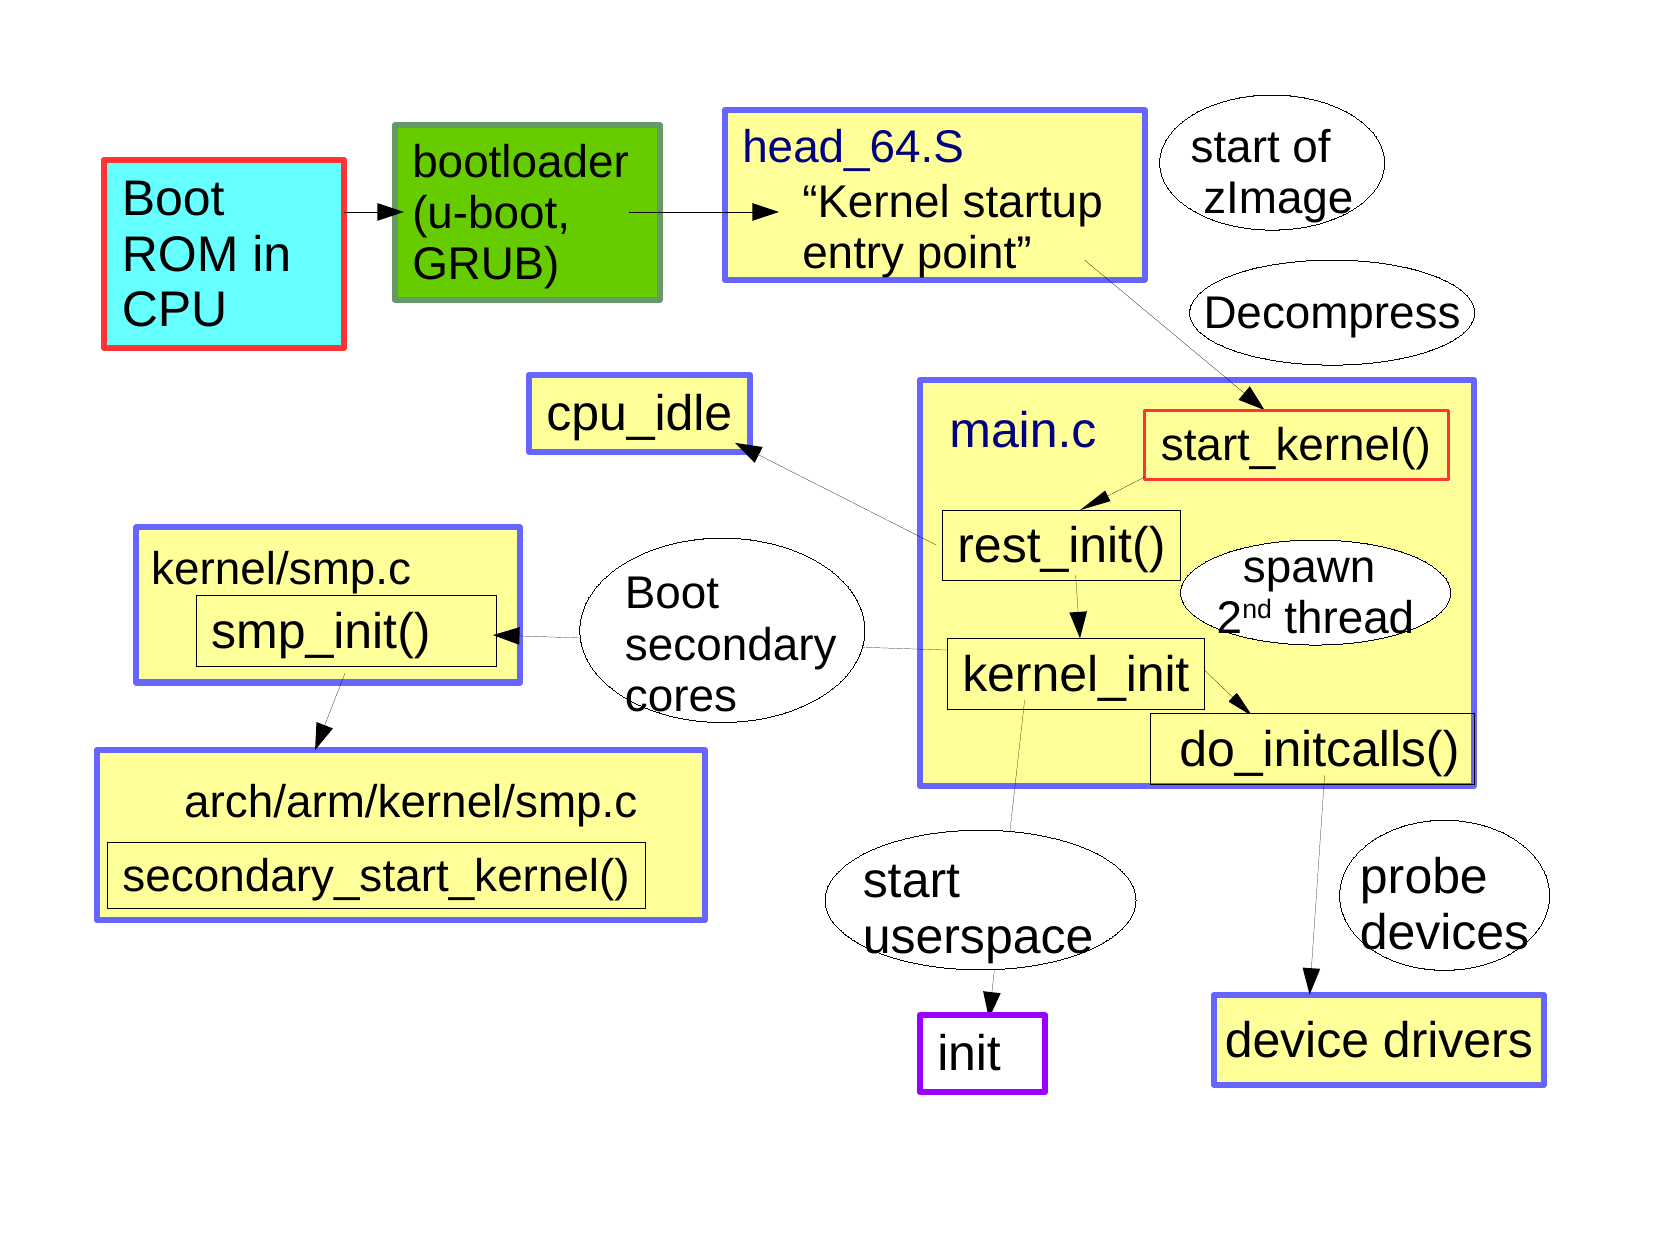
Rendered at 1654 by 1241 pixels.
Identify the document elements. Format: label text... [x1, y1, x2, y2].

text_box bootloader (u-boot, GRUB) [394, 125, 660, 276]
text_box head_64.S [724, 110, 1145, 280]
text_box kernel_init [947, 638, 1205, 701]
text_box [825, 863, 848, 937]
text_box [887, 830, 1074, 844]
text_box [919, 650, 1023, 786]
text_box [1024, 701, 1204, 709]
text_box init [919, 1015, 1046, 1084]
text_box [1076, 576, 1180, 580]
text_box [644, 704, 808, 723]
text_box [919, 380, 1259, 649]
text_box [1077, 380, 1475, 713]
text_box [1113, 863, 1137, 937]
text_box [1151, 776, 1324, 784]
text_box secondary_start_kernel() [107, 842, 646, 901]
text_box [887, 956, 1074, 970]
text_box Boot secondary cores [610, 560, 852, 704]
text_box [654, 704, 666, 708]
text_box [1016, 672, 1323, 786]
text_box [136, 596, 520, 683]
text_box [852, 592, 865, 669]
text_box kernel/smp.c [136, 535, 497, 596]
text_box [579, 573, 610, 688]
text_box do_initcalls() [1150, 713, 1475, 776]
text_box start of zImage [1175, 113, 1369, 215]
text_box [197, 658, 496, 666]
text_box main.c [934, 395, 1112, 457]
text_box [630, 538, 815, 560]
text_box rest_init() [942, 510, 1181, 576]
text_box [136, 527, 520, 633]
text_box [943, 576, 1075, 580]
text_box spawn 2nd thread [1180, 540, 1451, 646]
text_box [948, 701, 1024, 709]
text_box Decompress [1189, 260, 1475, 366]
text_box smp_init() [196, 595, 497, 658]
text_box device drivers [1213, 994, 1544, 1085]
text_box start_kernel() [1144, 410, 1449, 480]
text_box start userspace [848, 844, 1113, 956]
text_box cpu_idle [528, 375, 751, 443]
text_box [1325, 776, 1474, 784]
text_box “Kernel startup entry point” [787, 168, 1118, 270]
text_box Boot ROM in CPU [103, 159, 344, 322]
text_box arch/arm/kernel/smp.c [169, 768, 653, 829]
text_box [96, 749, 705, 920]
text_box probe devices [1345, 840, 1545, 950]
